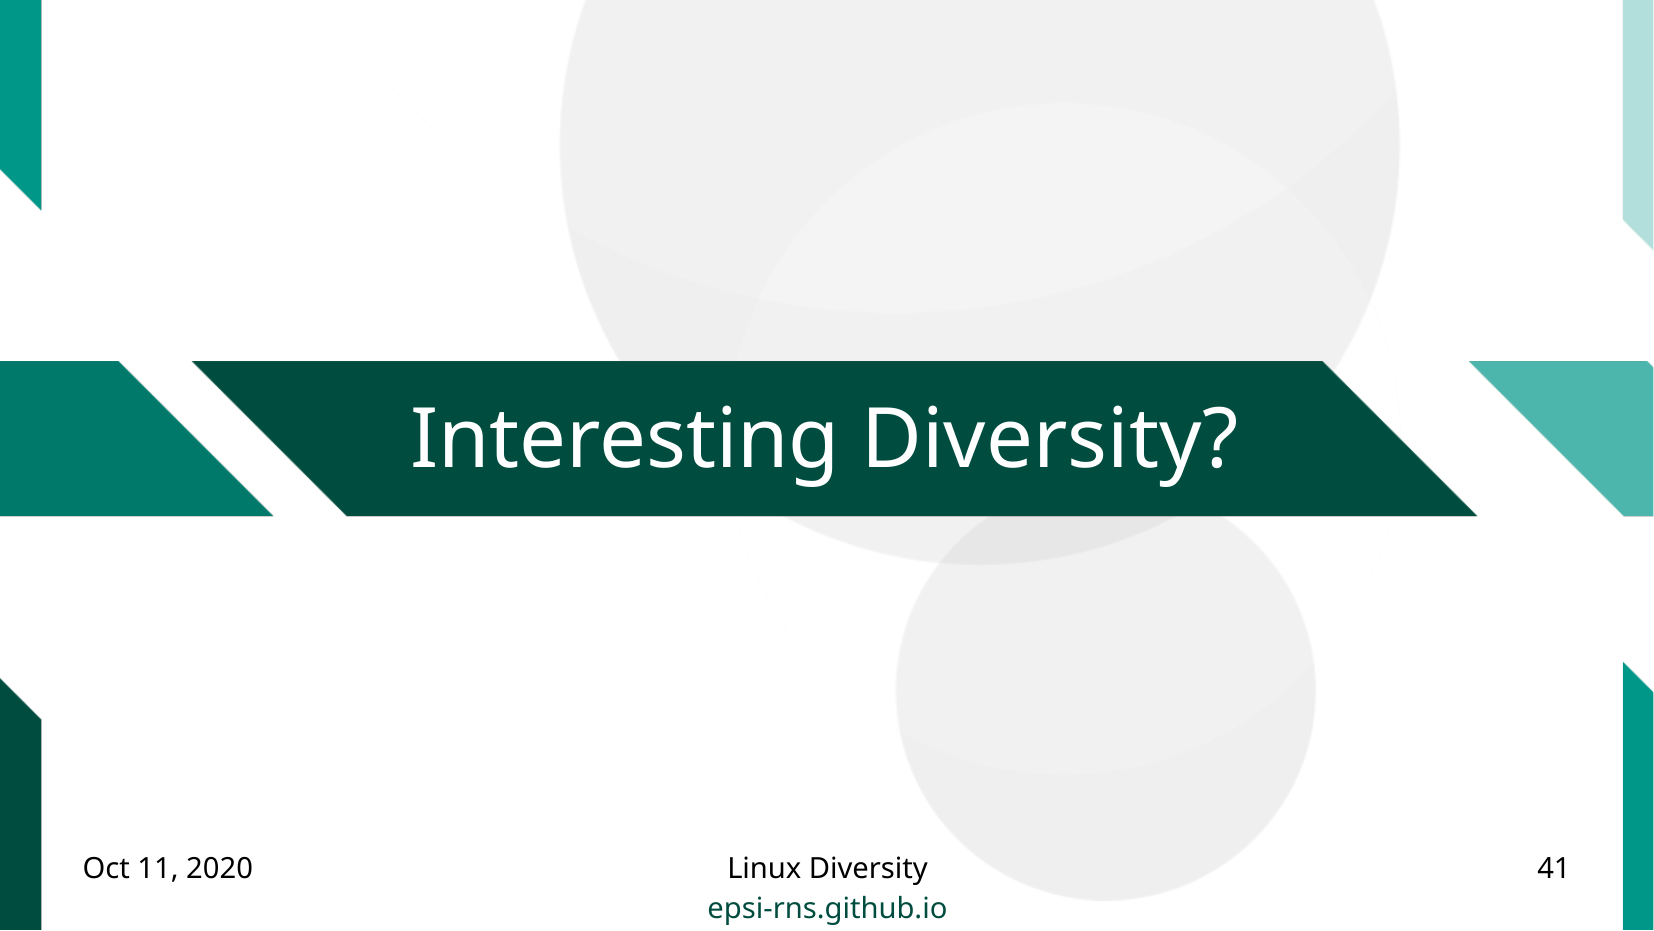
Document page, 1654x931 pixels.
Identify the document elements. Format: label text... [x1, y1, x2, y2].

title Interesting Diversity? [82, 360, 1568, 511]
picture [0, 0, 1654, 930]
